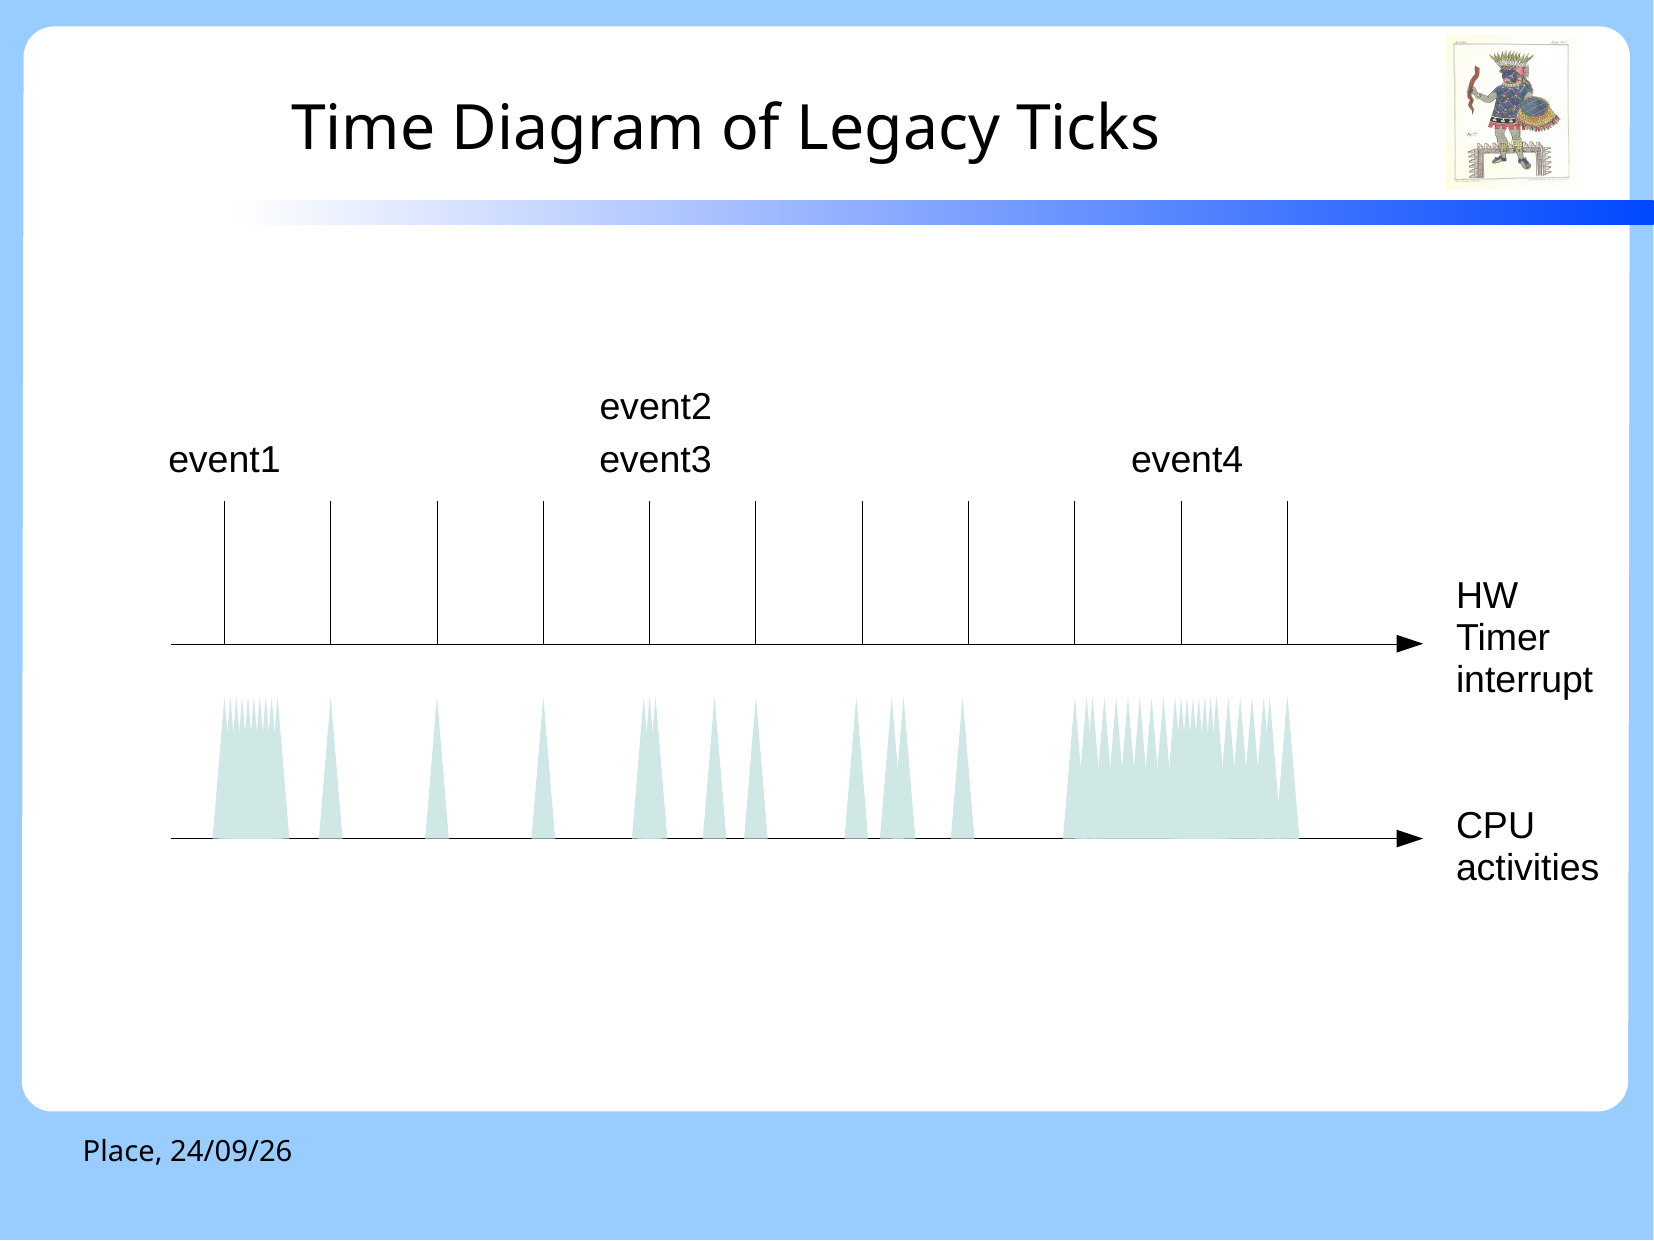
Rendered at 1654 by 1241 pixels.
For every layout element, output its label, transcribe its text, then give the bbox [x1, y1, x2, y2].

text_box [531, 696, 556, 839]
picture [1446, 35, 1577, 189]
text_box event1 [153, 431, 296, 488]
text_box CPU activities [1441, 797, 1615, 897]
title Time Diagram of Legacy Ticks [82, 49, 1371, 201]
text_box [1062, 696, 1300, 839]
text_box [844, 696, 869, 839]
text_box event2 [584, 377, 727, 435]
text_box HW Timer interrupt [1441, 566, 1609, 708]
text_box [744, 696, 768, 839]
text_box event4 [1116, 431, 1259, 488]
text_box [212, 696, 290, 839]
text_box [425, 696, 449, 839]
text_box [950, 696, 975, 839]
text_box [702, 696, 727, 839]
text_box event3 [584, 435, 727, 488]
text_box [318, 696, 343, 839]
text_box [879, 696, 916, 839]
text_box [631, 696, 668, 839]
